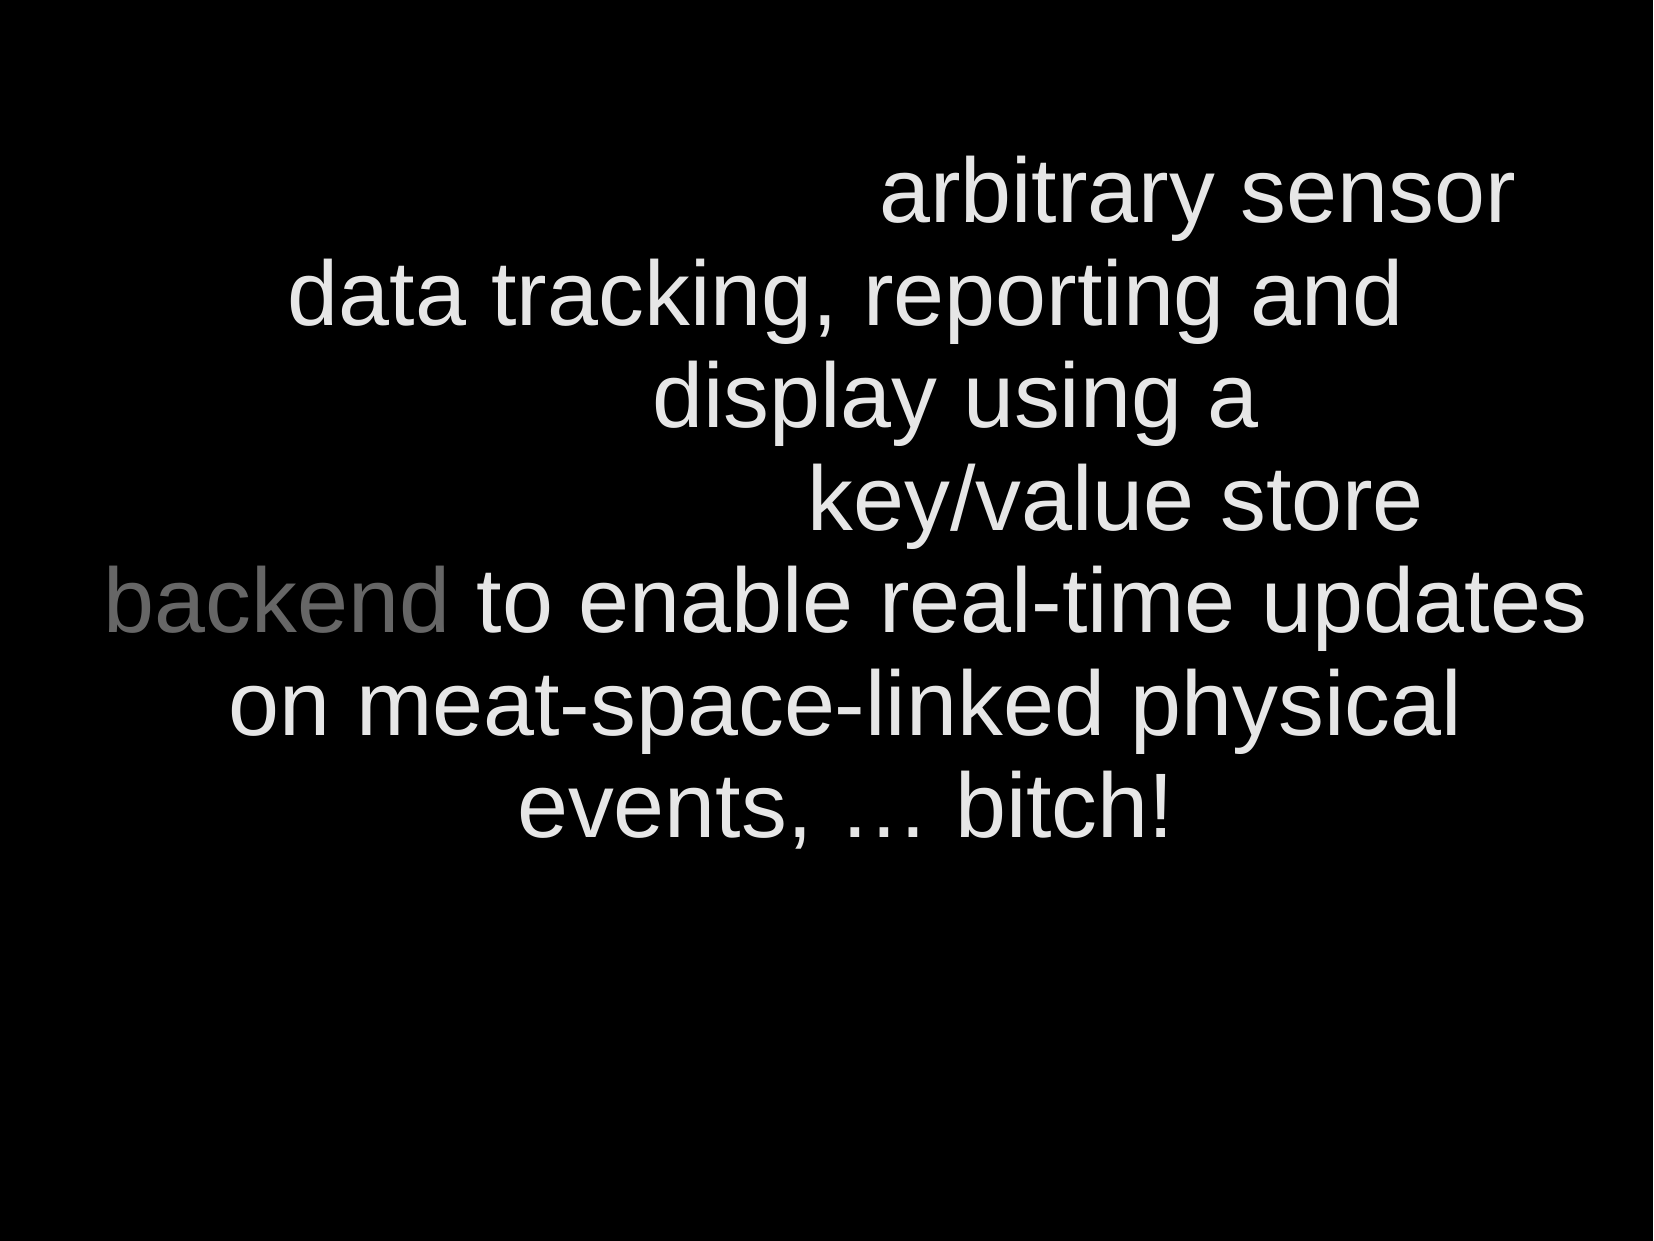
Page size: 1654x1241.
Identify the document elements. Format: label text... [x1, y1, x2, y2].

title Enterprise-ready arbitrary sensor data tracking, reporting and distributed display using a high-performance key/value store backend to enable real-time updates on meat-space-linked physical events, … bitch! [102, 139, 1591, 858]
